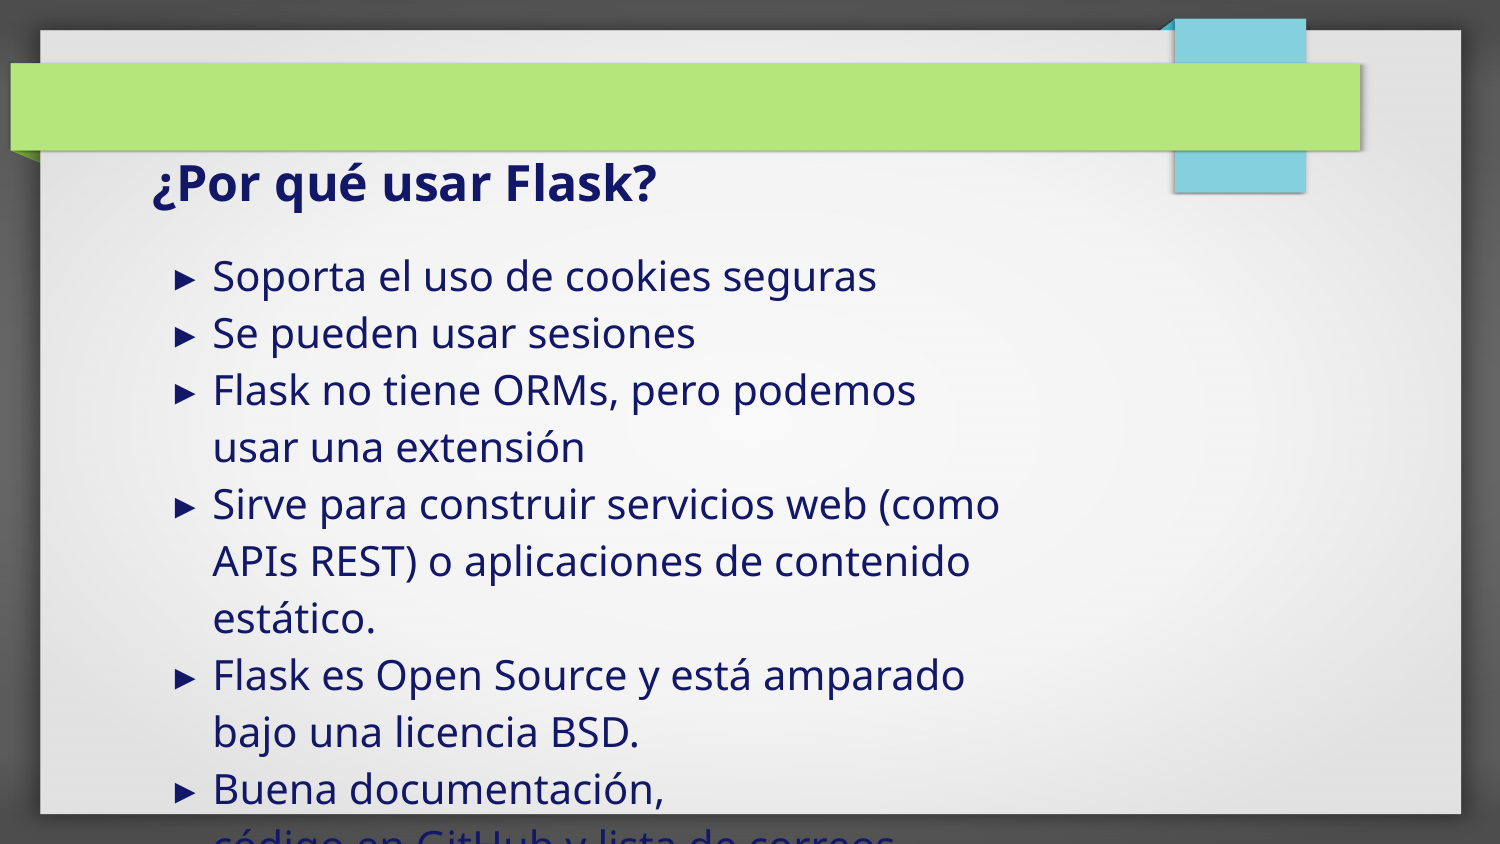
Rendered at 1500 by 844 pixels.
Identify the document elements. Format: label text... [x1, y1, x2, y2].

list Soporta el uso de cookies seguras Se pueden usar sesiones Flask no tiene ORMs, pero podemos usar una extensión Sirve para construir servicios web (como APIs REST) o aplicaciones de contenido estático. Flask es Open Source y está amparado bajo una licencia BSD. Buena documentación, código en GitHub y lista de correos [137, 246, 1011, 800]
title ¿Por qué usar Flask? [137, 146, 1011, 227]
picture [0, 0, 1500, 844]
